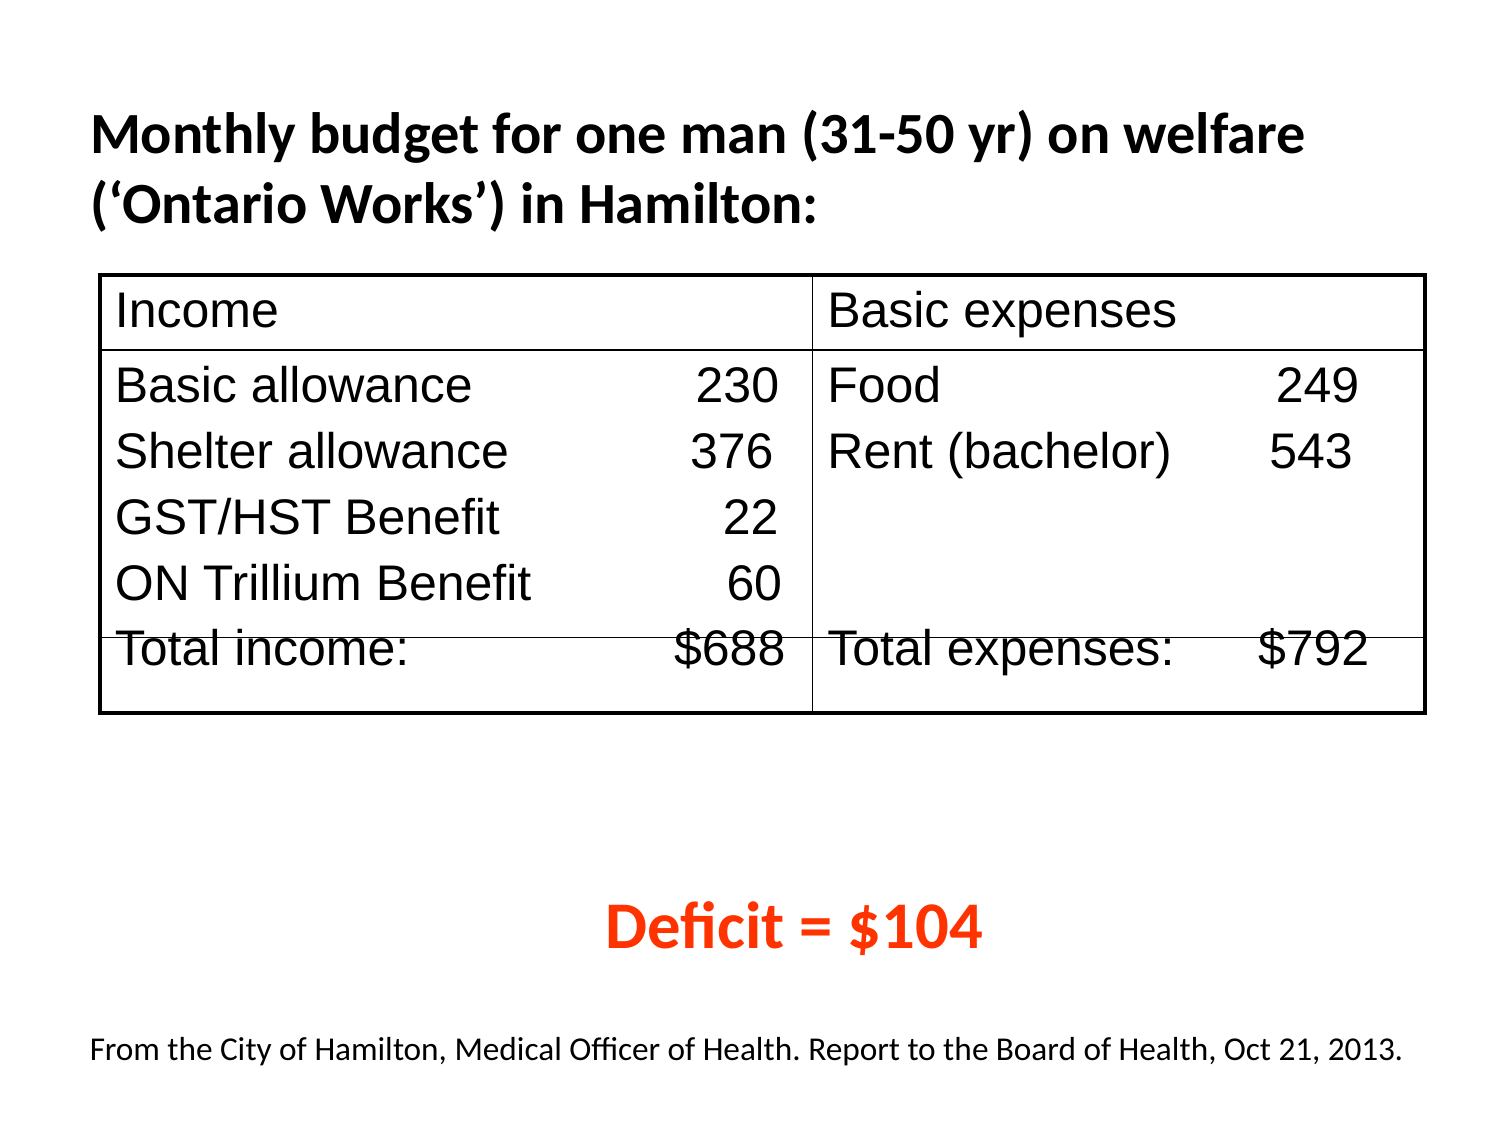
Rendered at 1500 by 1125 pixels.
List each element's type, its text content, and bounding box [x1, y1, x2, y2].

text_box From the City of Hamilton, Medical Officer of Health. Report to the Board of Health, Oct 21, 2013. [75, 1019, 1463, 1075]
text_box Deficit = $104 [94, 874, 1495, 970]
title Monthly budget for one man (31-50 yr) on welfare (‘Ontario Works’) in Hamilton: [75, 75, 1425, 255]
table_header Basic expenses [813, 277, 1423, 349]
table_cell Food 249 Rent (bachelor) 543 Total expenses: $792 [813, 351, 1423, 711]
table_cell Basic allowance 230 Shelter allowance 376 GST/HST Benefit 22 ON Trillium Benefit 60 Total income: $688 [102, 351, 812, 711]
table_header Income [102, 277, 812, 349]
